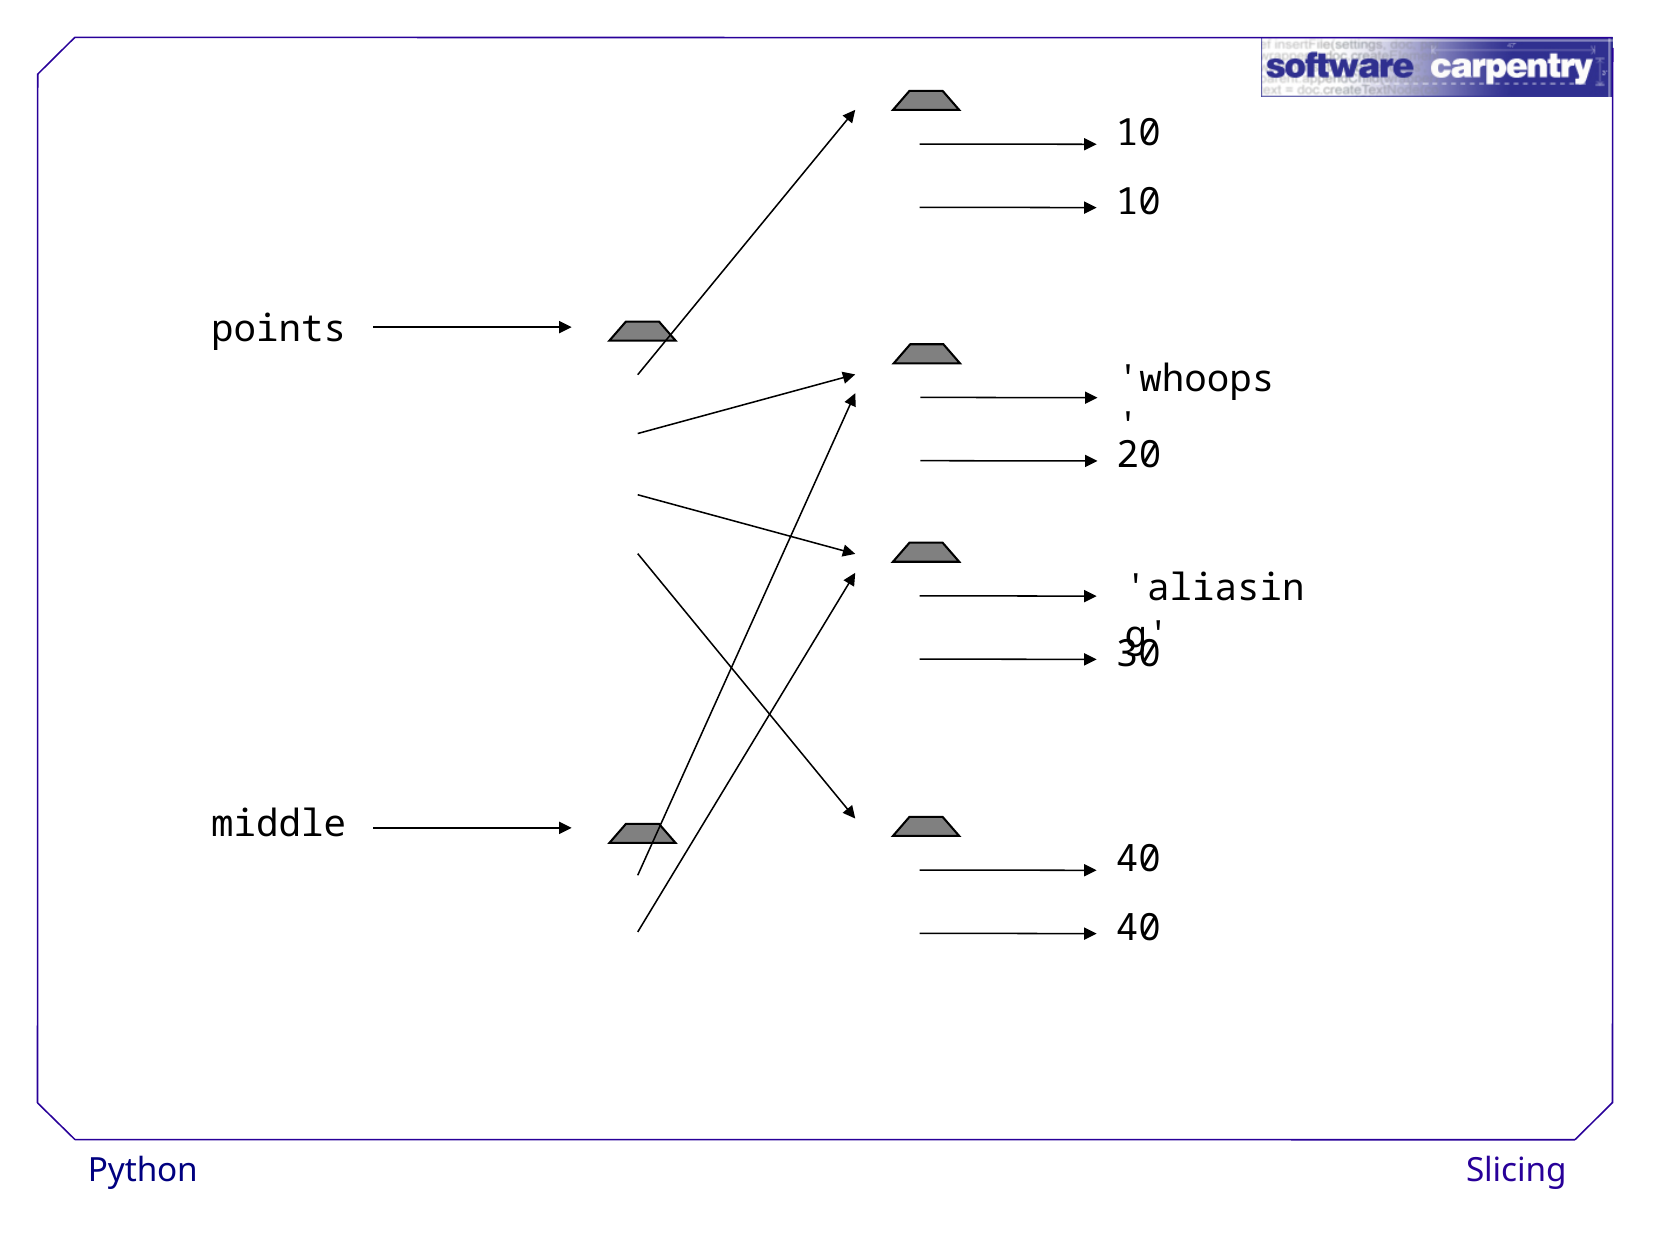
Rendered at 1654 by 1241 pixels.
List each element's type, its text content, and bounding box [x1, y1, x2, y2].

text_box 40 [1100, 817, 1176, 878]
table_cell [610, 918, 676, 994]
text_box 'aliasing' [1101, 553, 1328, 629]
text_box [668, 336, 676, 341]
text_box 'whoops' [1101, 345, 1290, 421]
table_header [893, 110, 959, 185]
text_box 30 [1130, 646, 1140, 653]
table_header [893, 562, 959, 637]
text_box middle [193, 774, 364, 866]
text_box 10 [1100, 152, 1176, 244]
table_header [610, 341, 676, 416]
table_header [893, 836, 959, 911]
table_cell [651, 567, 676, 597]
text_box [609, 823, 660, 843]
table_cell [893, 185, 959, 260]
text_box [892, 816, 960, 836]
text_box 30 [1130, 629, 1140, 645]
text_box 30 [1145, 646, 1155, 663]
table_cell [610, 491, 676, 567]
table_cell [893, 637, 959, 712]
text_box 30 [1143, 642, 1153, 657]
text_box 40 [1100, 878, 1176, 970]
table_cell [893, 911, 959, 987]
text_box points [193, 279, 364, 371]
text_box [892, 90, 960, 110]
text_box [609, 321, 670, 341]
table_header [894, 364, 960, 438]
table_header [648, 872, 676, 918]
table_header [610, 843, 676, 918]
text_box 30 [1100, 604, 1176, 696]
text_box [654, 826, 676, 843]
table_cell [610, 567, 676, 642]
picture [1261, 39, 1613, 97]
text_box [892, 542, 960, 562]
text_box 10 [1100, 91, 1176, 152]
table_cell [894, 438, 960, 514]
text_box 20 [1101, 421, 1177, 498]
table_cell [610, 416, 676, 491]
text_box [893, 344, 960, 364]
